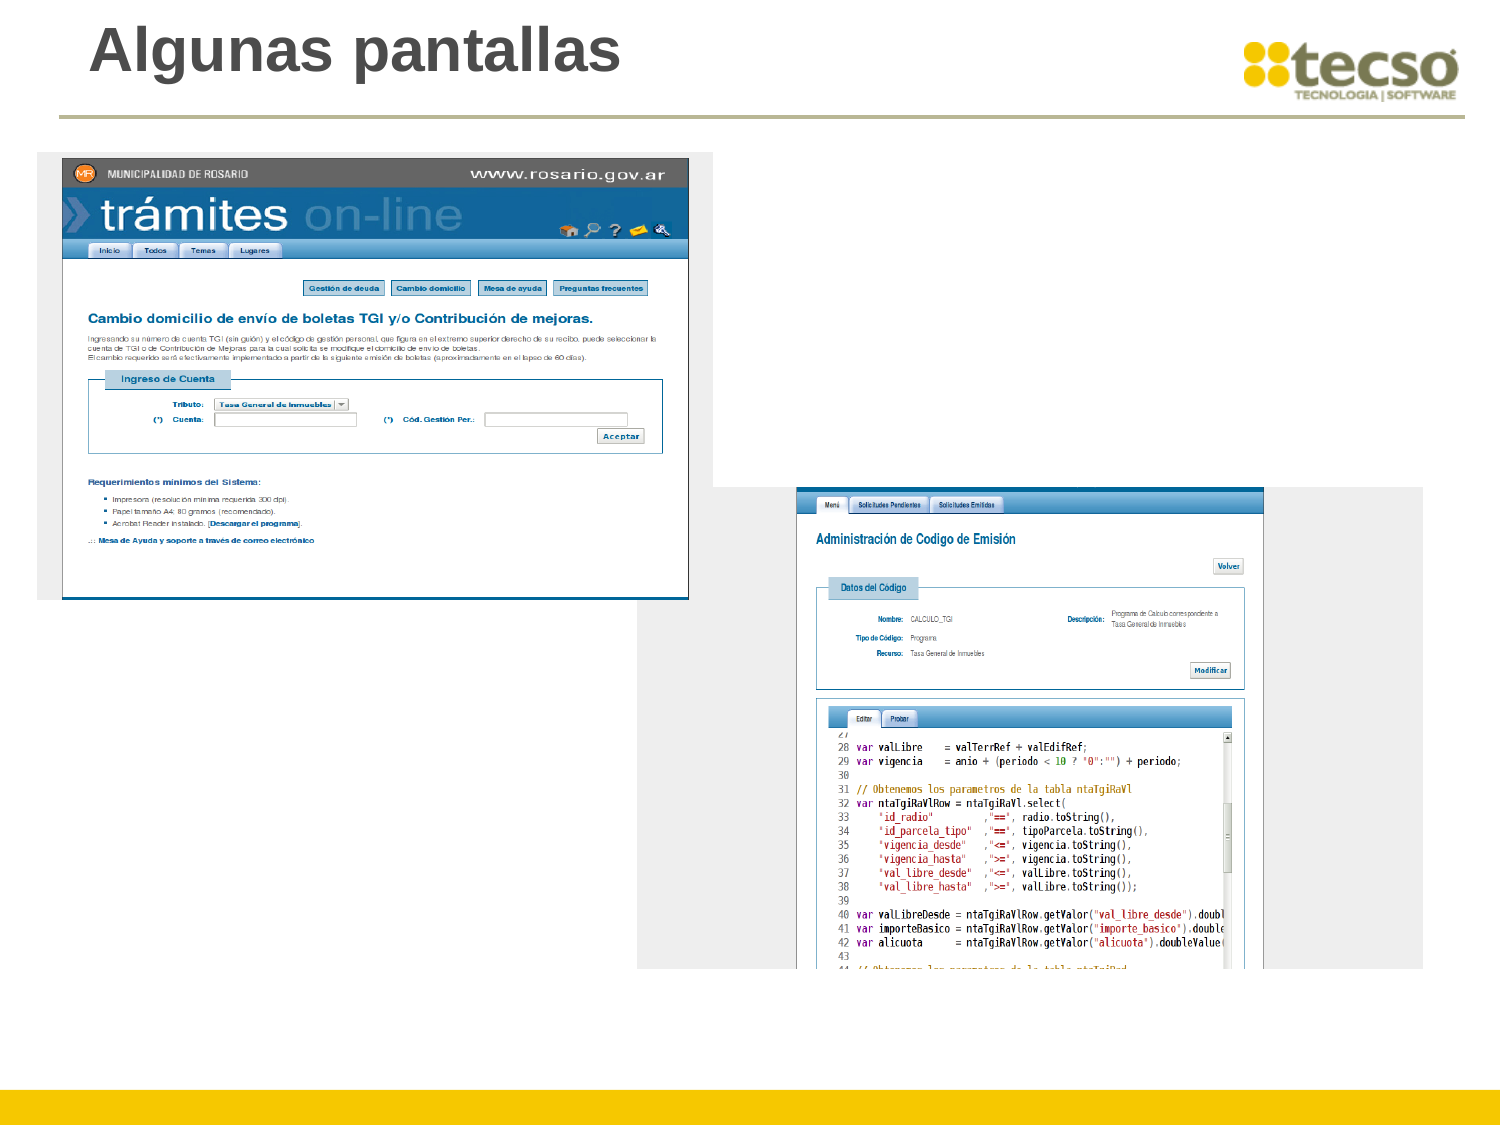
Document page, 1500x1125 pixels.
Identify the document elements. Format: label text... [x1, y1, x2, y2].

title Algunas pantallas [73, 6, 1238, 211]
picture [1244, 42, 1459, 102]
picture [37, 152, 1423, 970]
